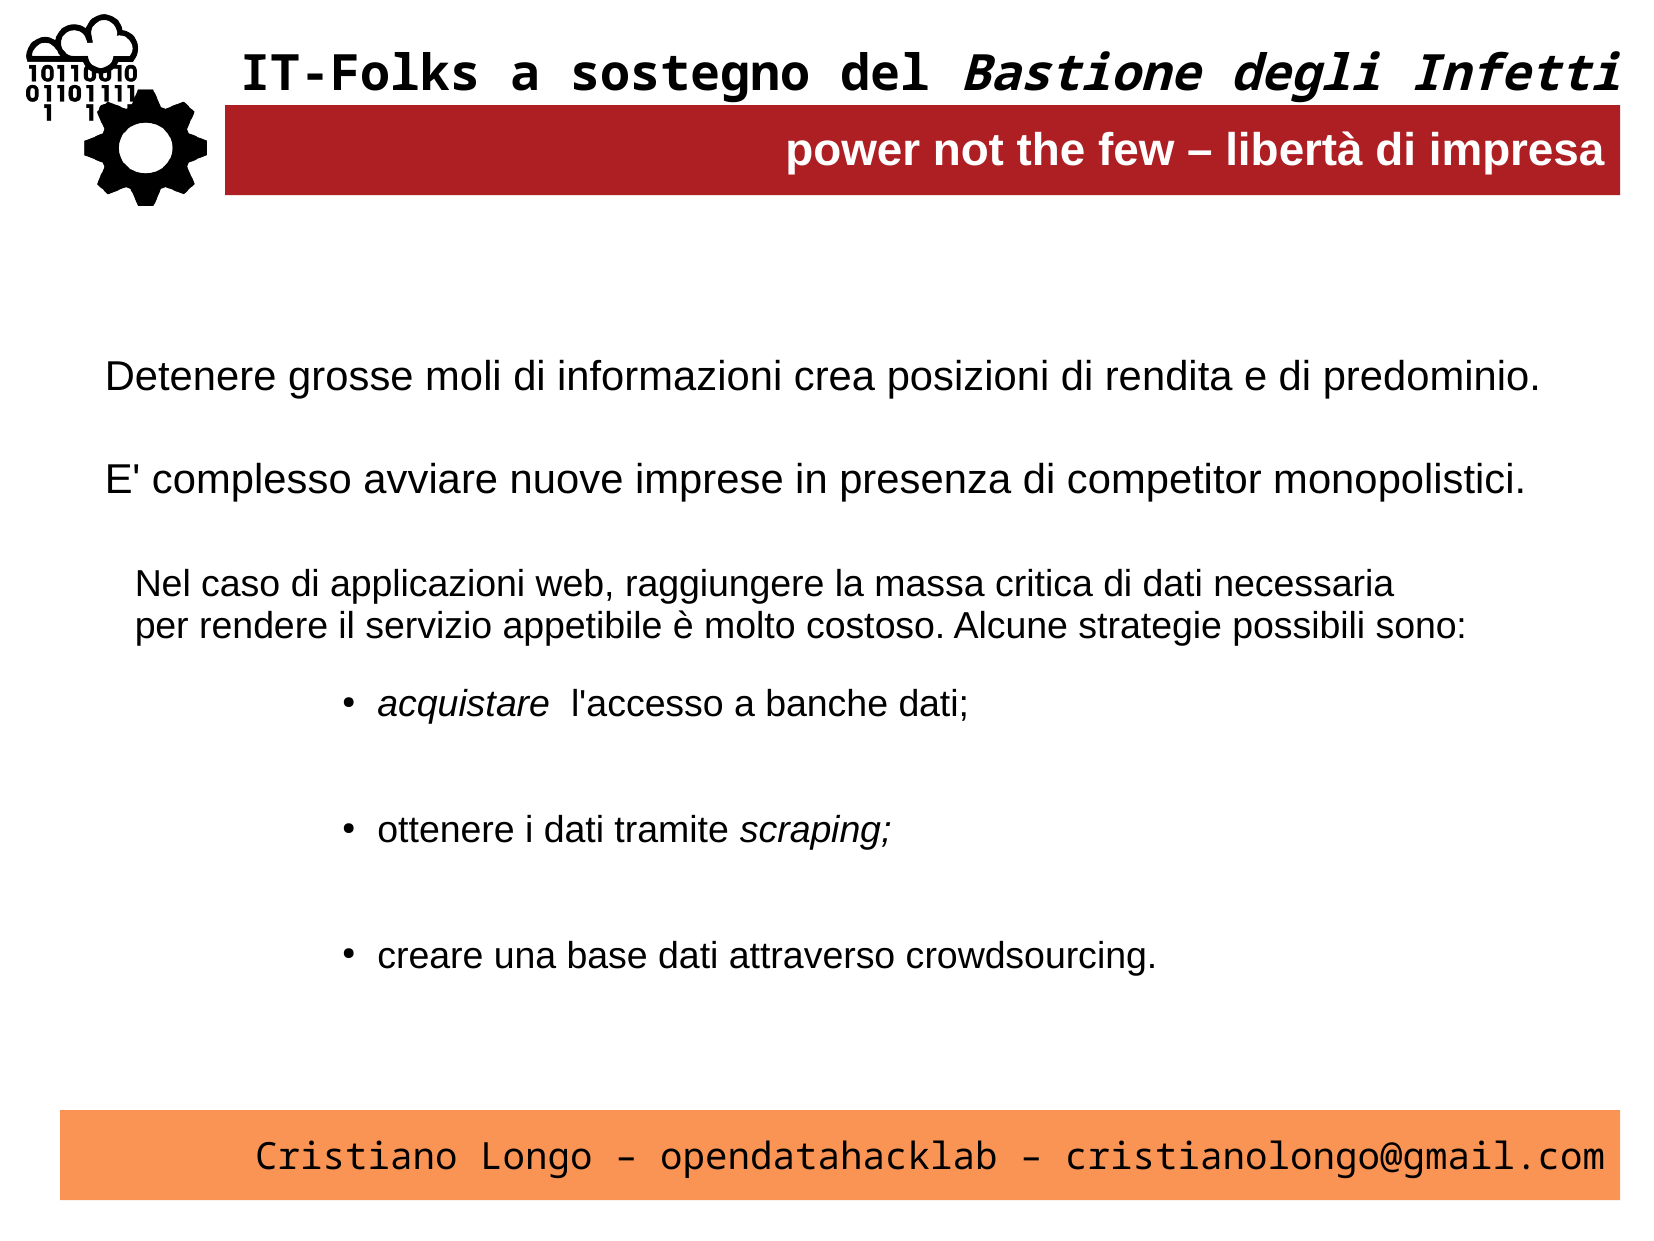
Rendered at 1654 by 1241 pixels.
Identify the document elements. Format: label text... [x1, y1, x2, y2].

text_box E' complesso avviare nuove imprese in presenza di competitor monopolistici. [90, 448, 1542, 511]
text_box Cristiano Longo – opendatahacklab – cristianolongo@gmail.com [60, 1110, 1621, 1201]
picture [26, 14, 207, 206]
text_box Nel caso di applicazioni web, raggiungere la massa critica di dati necessaria per rendere il servizio appetibile è molto costoso. Alcune strategie possibili sono: [120, 555, 1483, 654]
text_box power not the few – libertà di impresa [225, 105, 1621, 196]
text_box IT-Folks a sostegno del Bastione degli Infetti [206, 30, 1636, 212]
text_box Detenere grosse moli di informazioni crea posizioni di rendita e di predominio. [90, 345, 1576, 447]
text_box acquistare l'accesso a banche dati; ottenere i dati tramite scraping; creare una base dati attraverso crowdsourcing. [327, 675, 1318, 984]
